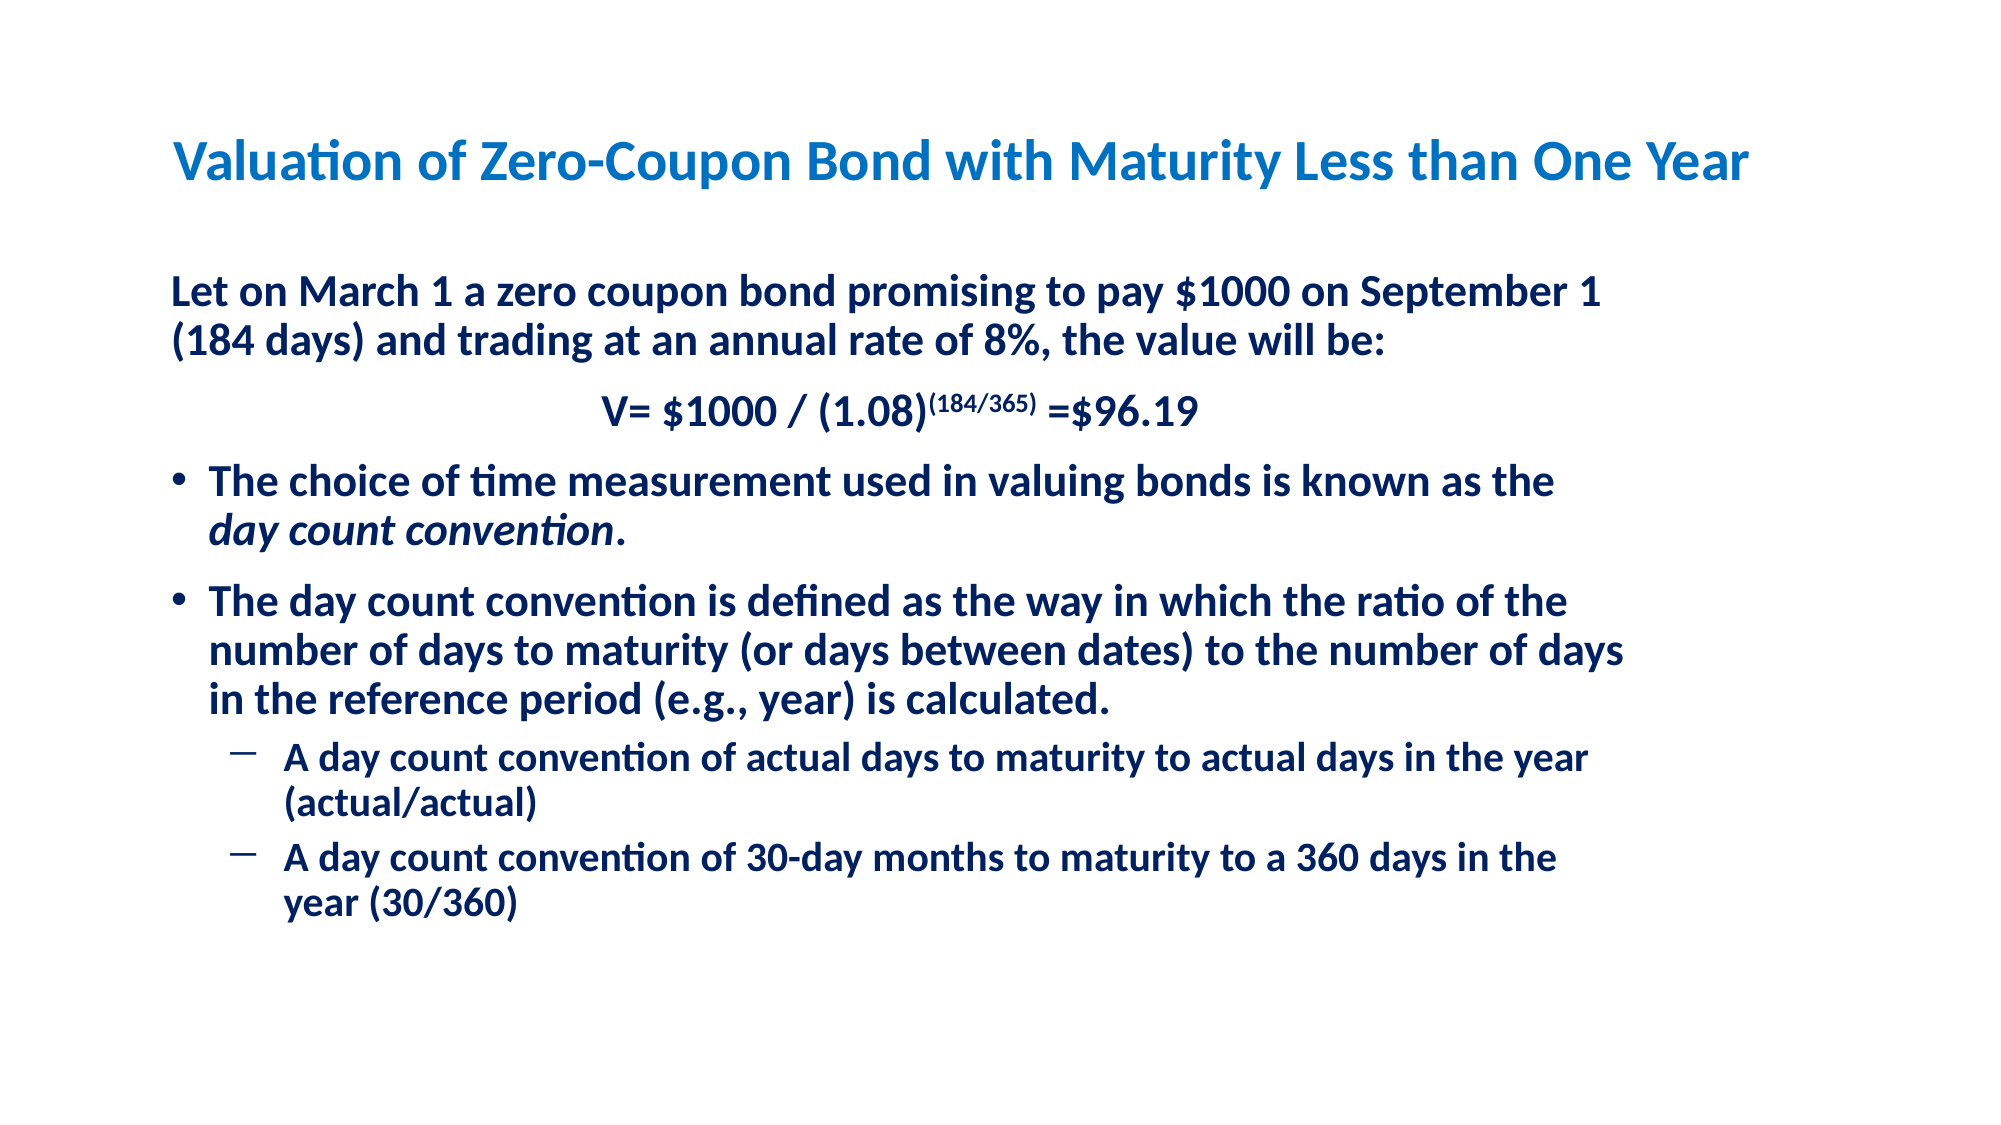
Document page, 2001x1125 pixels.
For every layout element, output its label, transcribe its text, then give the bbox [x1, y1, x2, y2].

text_box Valuation of Zero-Coupon Bond with Maturity Less than One Year [159, 114, 1774, 200]
list Let on March 1 a zero coupon bond promising to pay $1000 on September 1 (184 days) and trading at an annual rate of 8%, the value will be: V= $1000 / (1.08)(184/365) =$96.19 The choice of time measurement used in valuing bonds is known as the day count convention. The day count convention is defined as the way in which the ratio of the number of days to maturity (or days between dates) to the number of days in the reference period (e.g., year) is calculated. A day count convention of actual days to maturity to actual days in the year (actual/actual) A day count convention of 30-day months to maturity to a 360 days in the year (30/360) [155, 259, 1645, 795]
